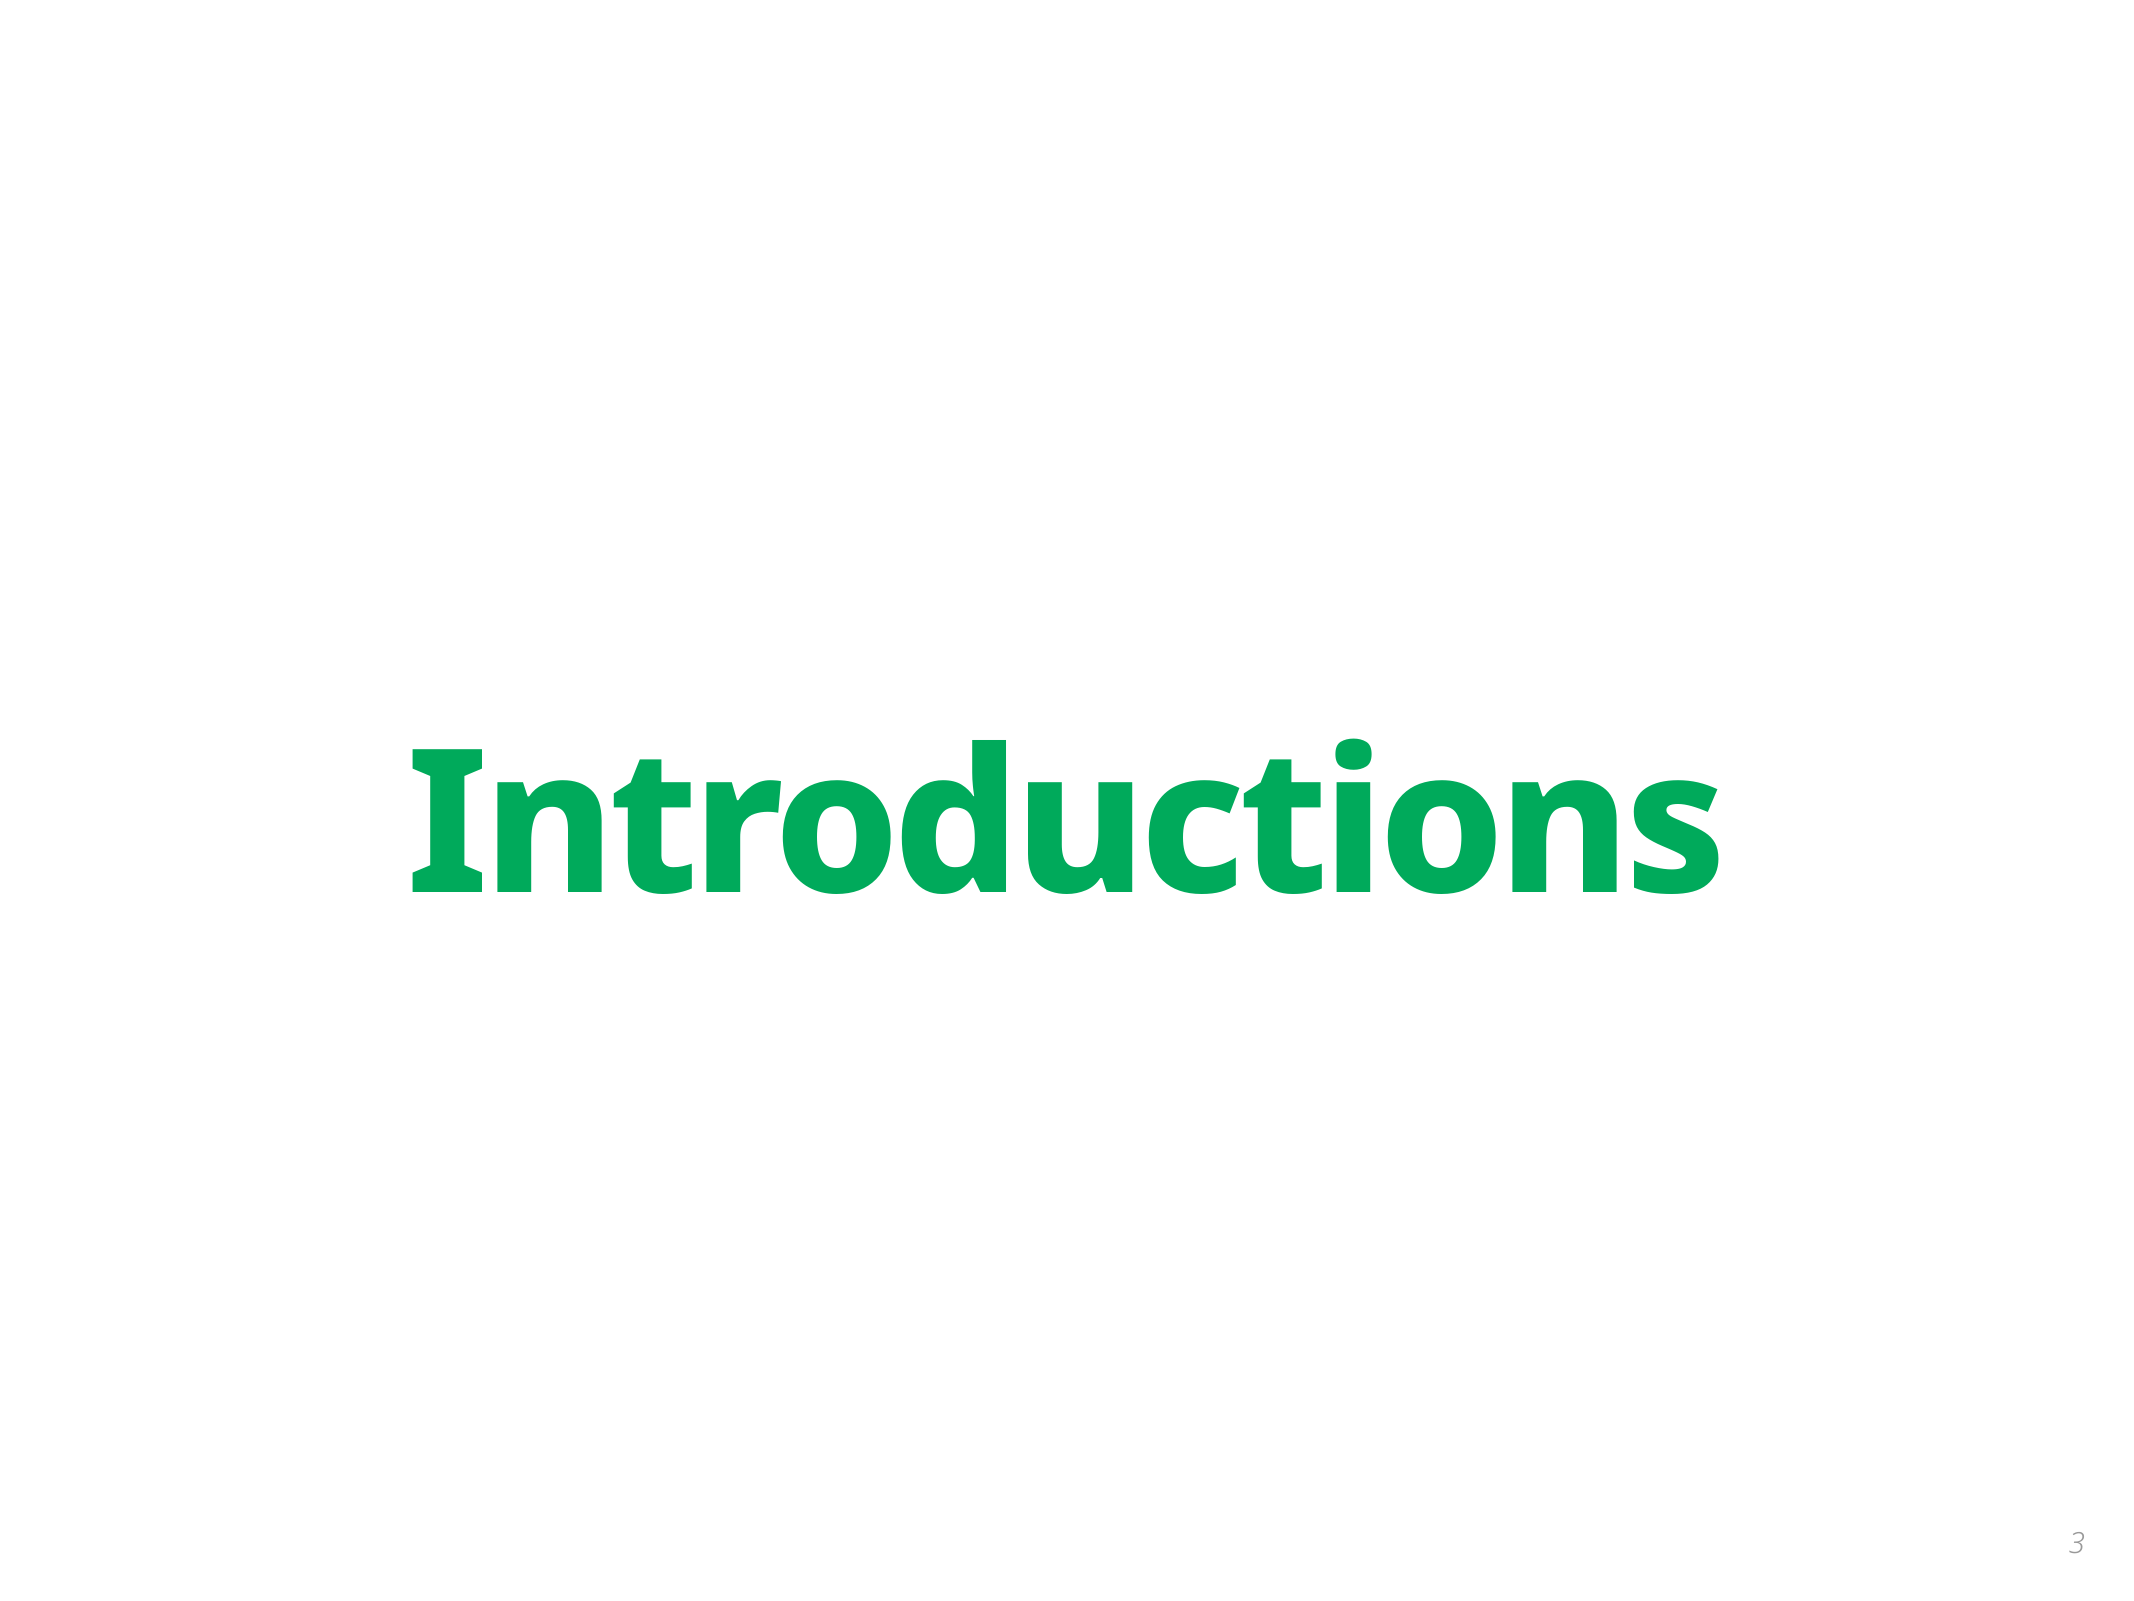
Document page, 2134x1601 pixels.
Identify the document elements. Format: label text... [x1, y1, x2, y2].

title Introductions [88, 189, 2045, 926]
